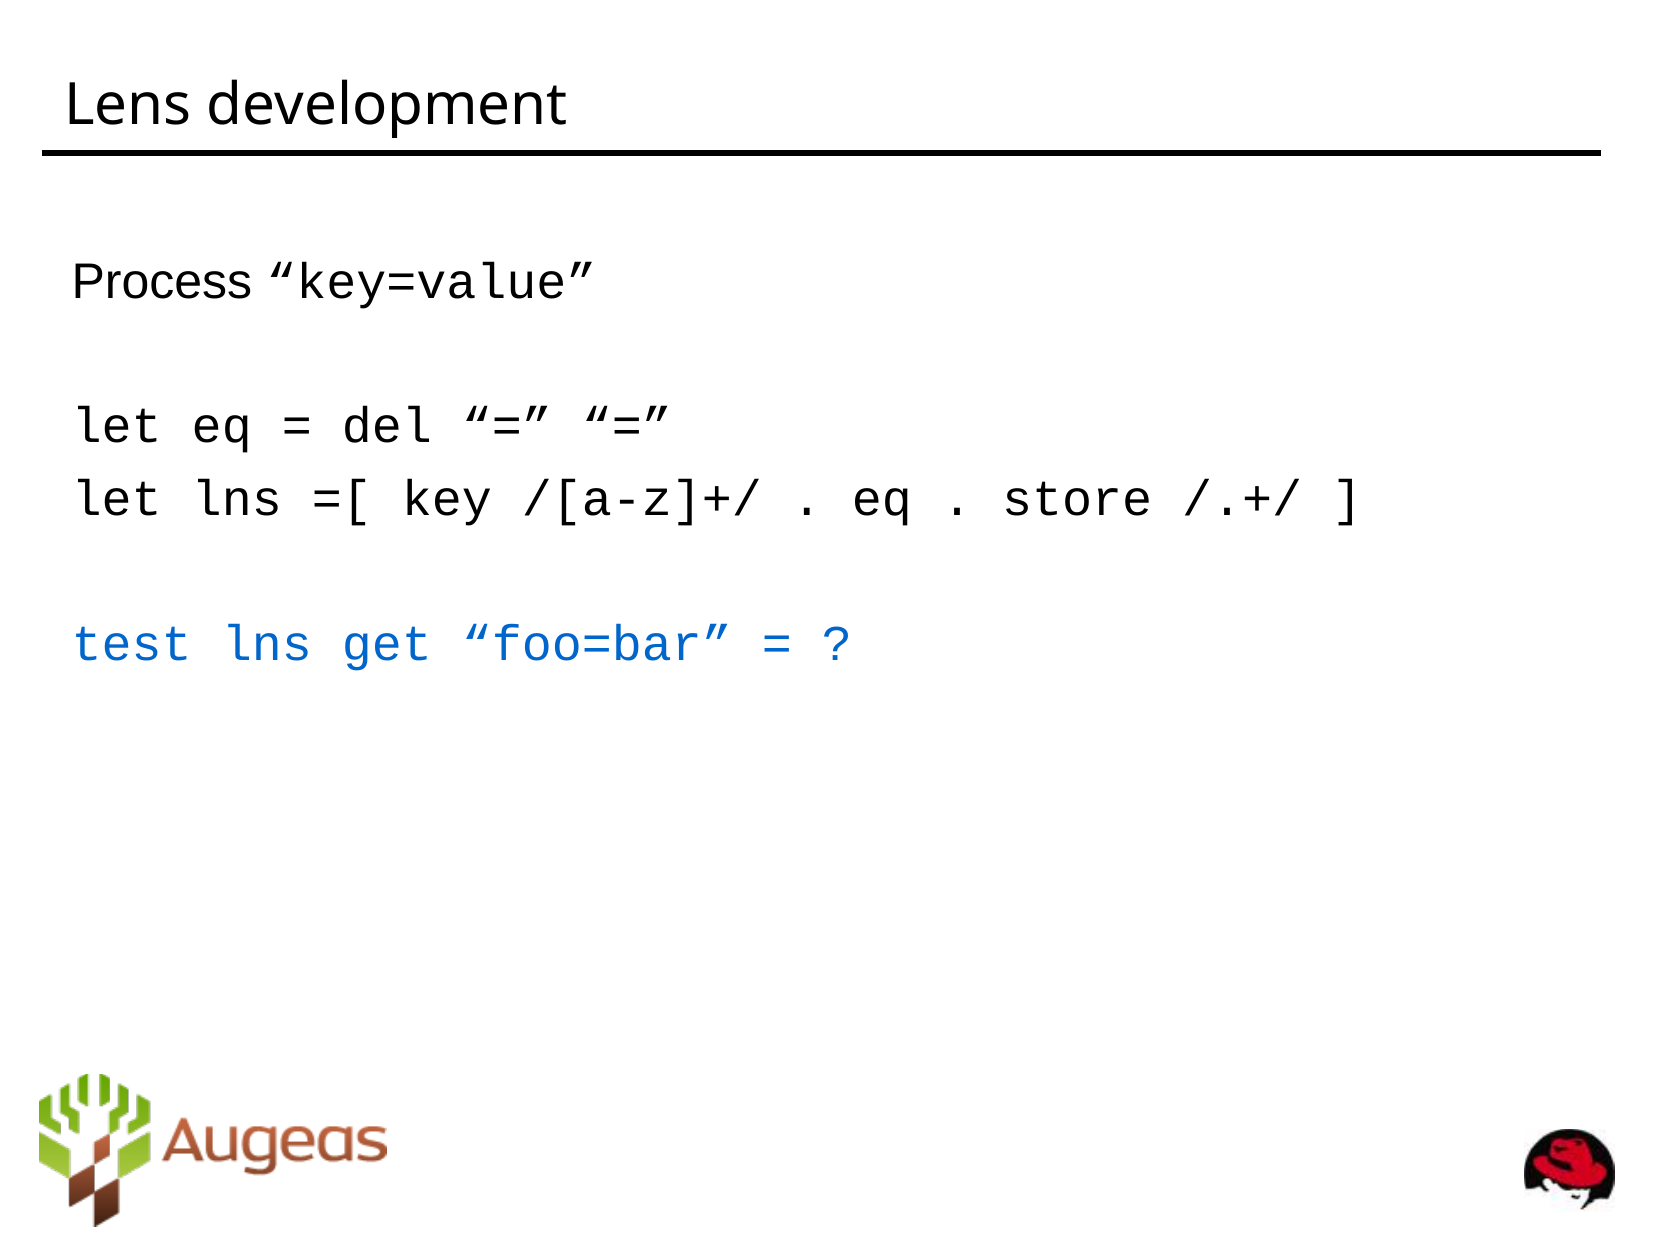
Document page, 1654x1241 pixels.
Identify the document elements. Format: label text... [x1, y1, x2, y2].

list Process “key=value” let eq = del “=” “=” let lns =[ key /[a-z]+/ . eq . store /.+/ ] test lns get “foo=bar” = ? [71, 180, 1495, 1089]
picture [39, 1074, 387, 1227]
picture [1524, 1129, 1615, 1220]
title Lens development [64, 42, 1496, 161]
